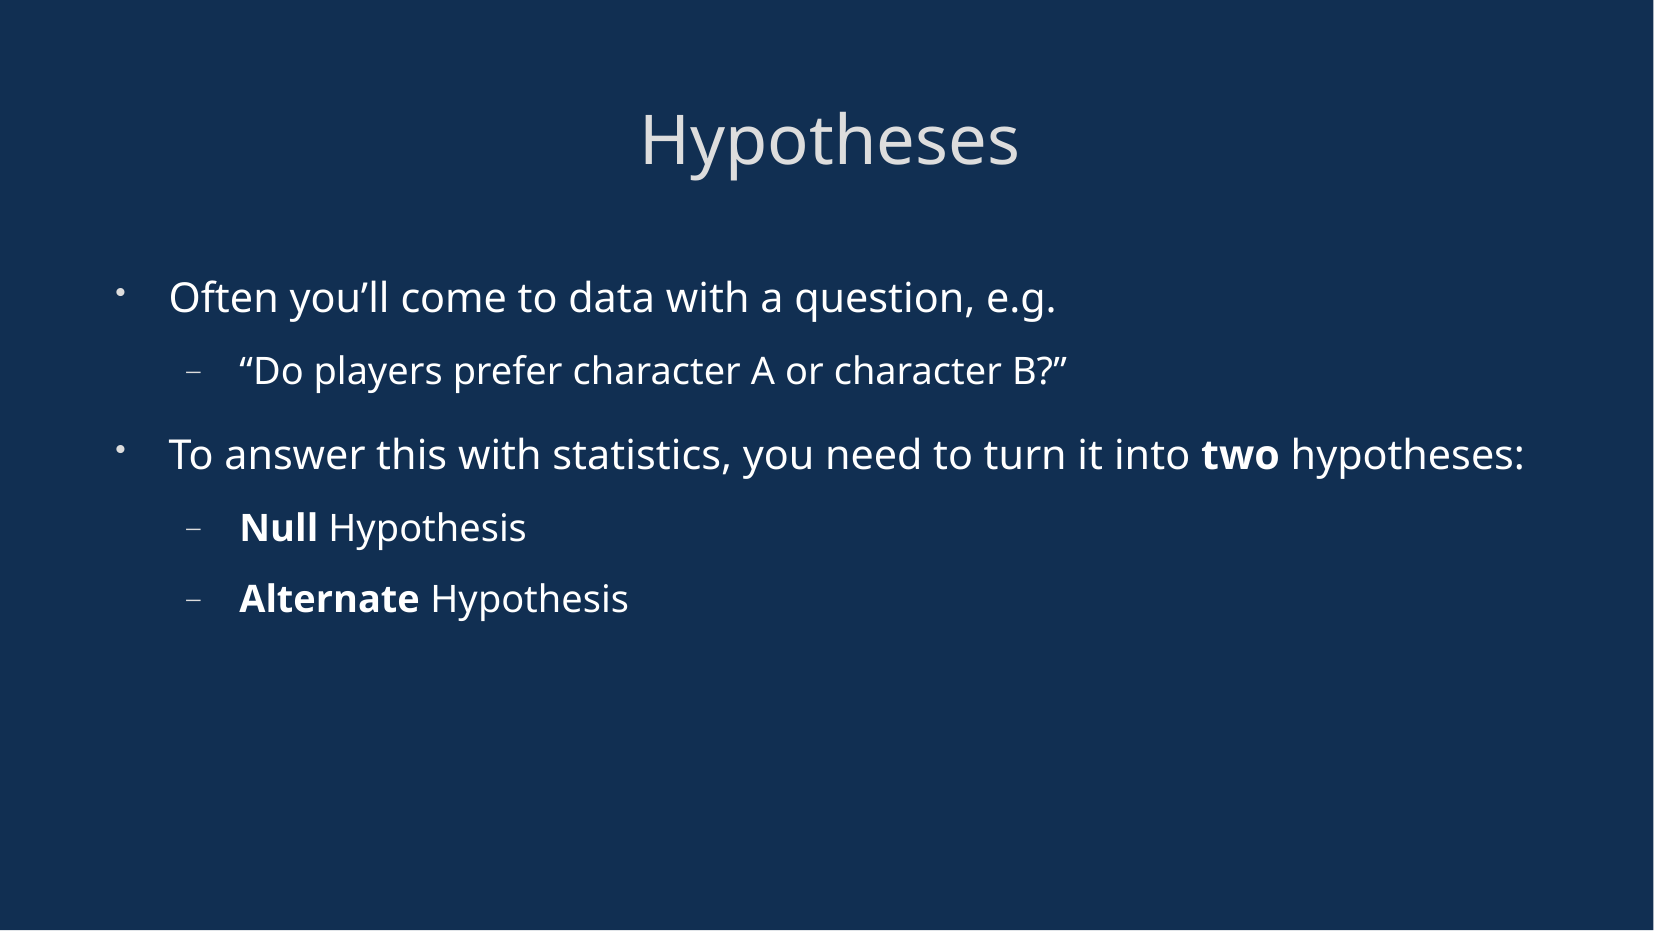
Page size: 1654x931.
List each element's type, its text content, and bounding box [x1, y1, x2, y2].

list Often you’ll come to data with a question, e.g. “Do players prefer character A or character B?” To answer this with statistics, you need to turn it into two hypotheses: Null Hypothesis Alternate Hypothesis [97, 268, 1563, 806]
title Hypotheses [97, 56, 1563, 220]
